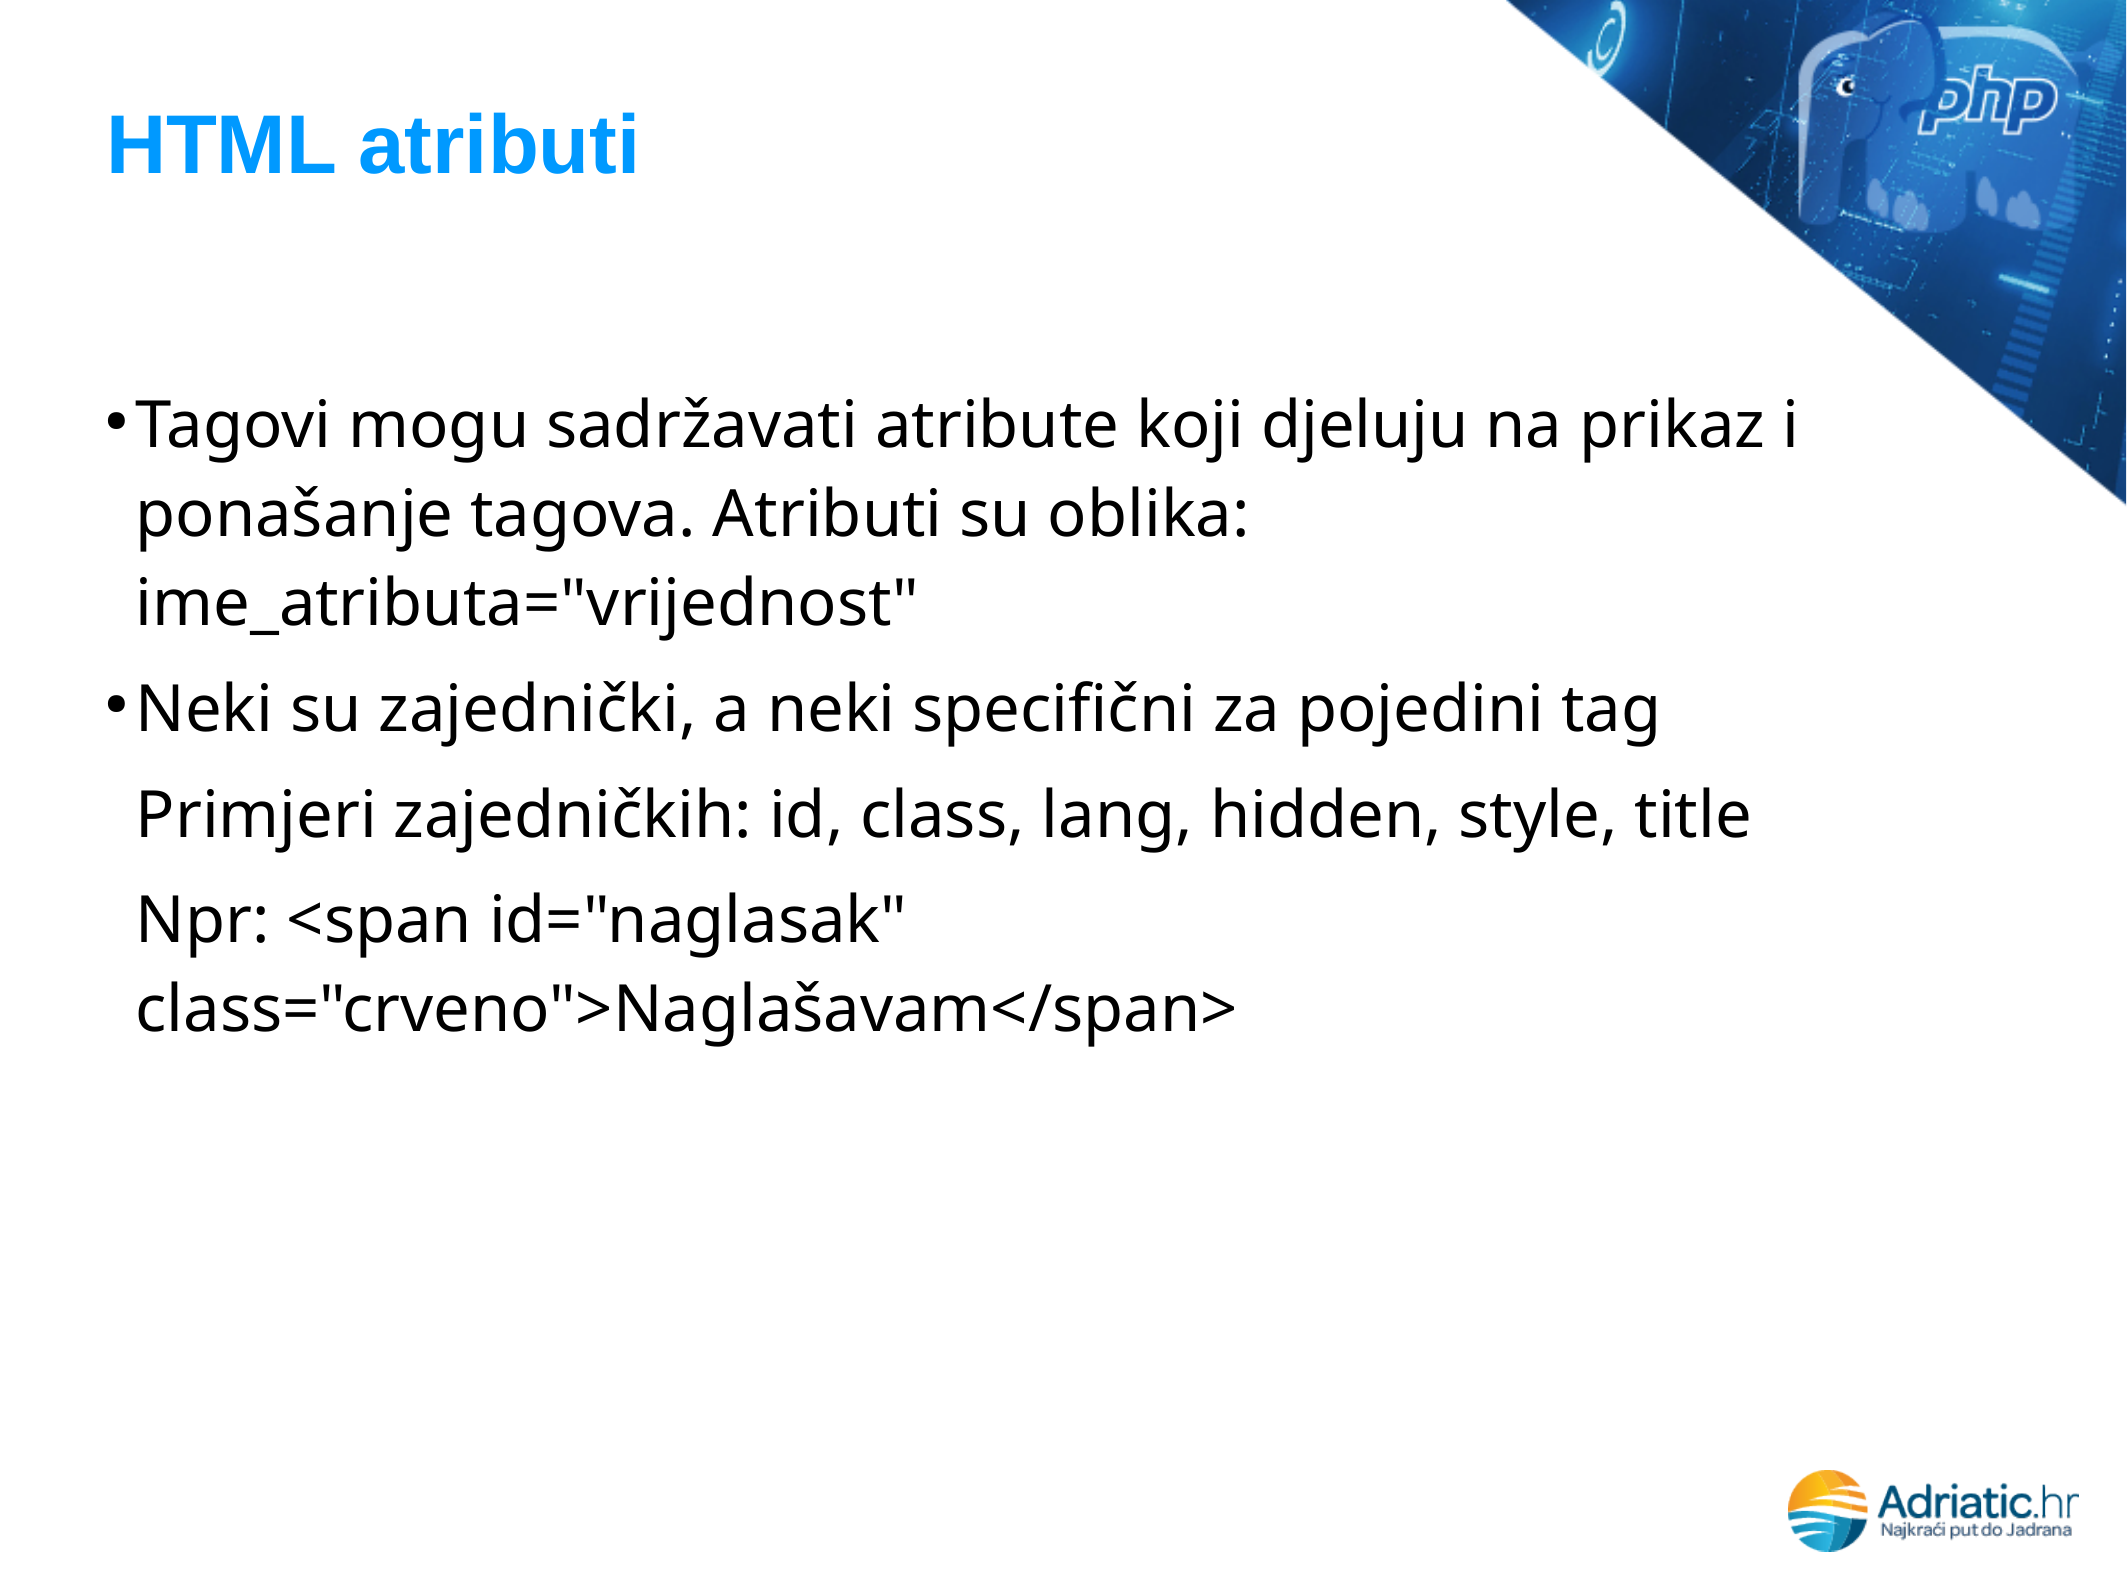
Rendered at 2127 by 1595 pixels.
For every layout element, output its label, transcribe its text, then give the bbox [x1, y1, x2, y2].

picture [1788, 1470, 2079, 1552]
title HTML atributi [106, 70, 1630, 219]
picture [1505, 0, 2127, 625]
list Tagovi mogu sadržavati atribute koji djeluju na prikaz i ponašanje tagova. Atributi su oblika: ime_atributa="vrijednost" Neki su zajednički, a neki specifični za pojedini tag Primjeri zajedničkih: id, class, lang, hidden, style, title Npr: <span id="naglasak" class="crveno">Naglašavam</span> [94, 377, 2008, 1536]
